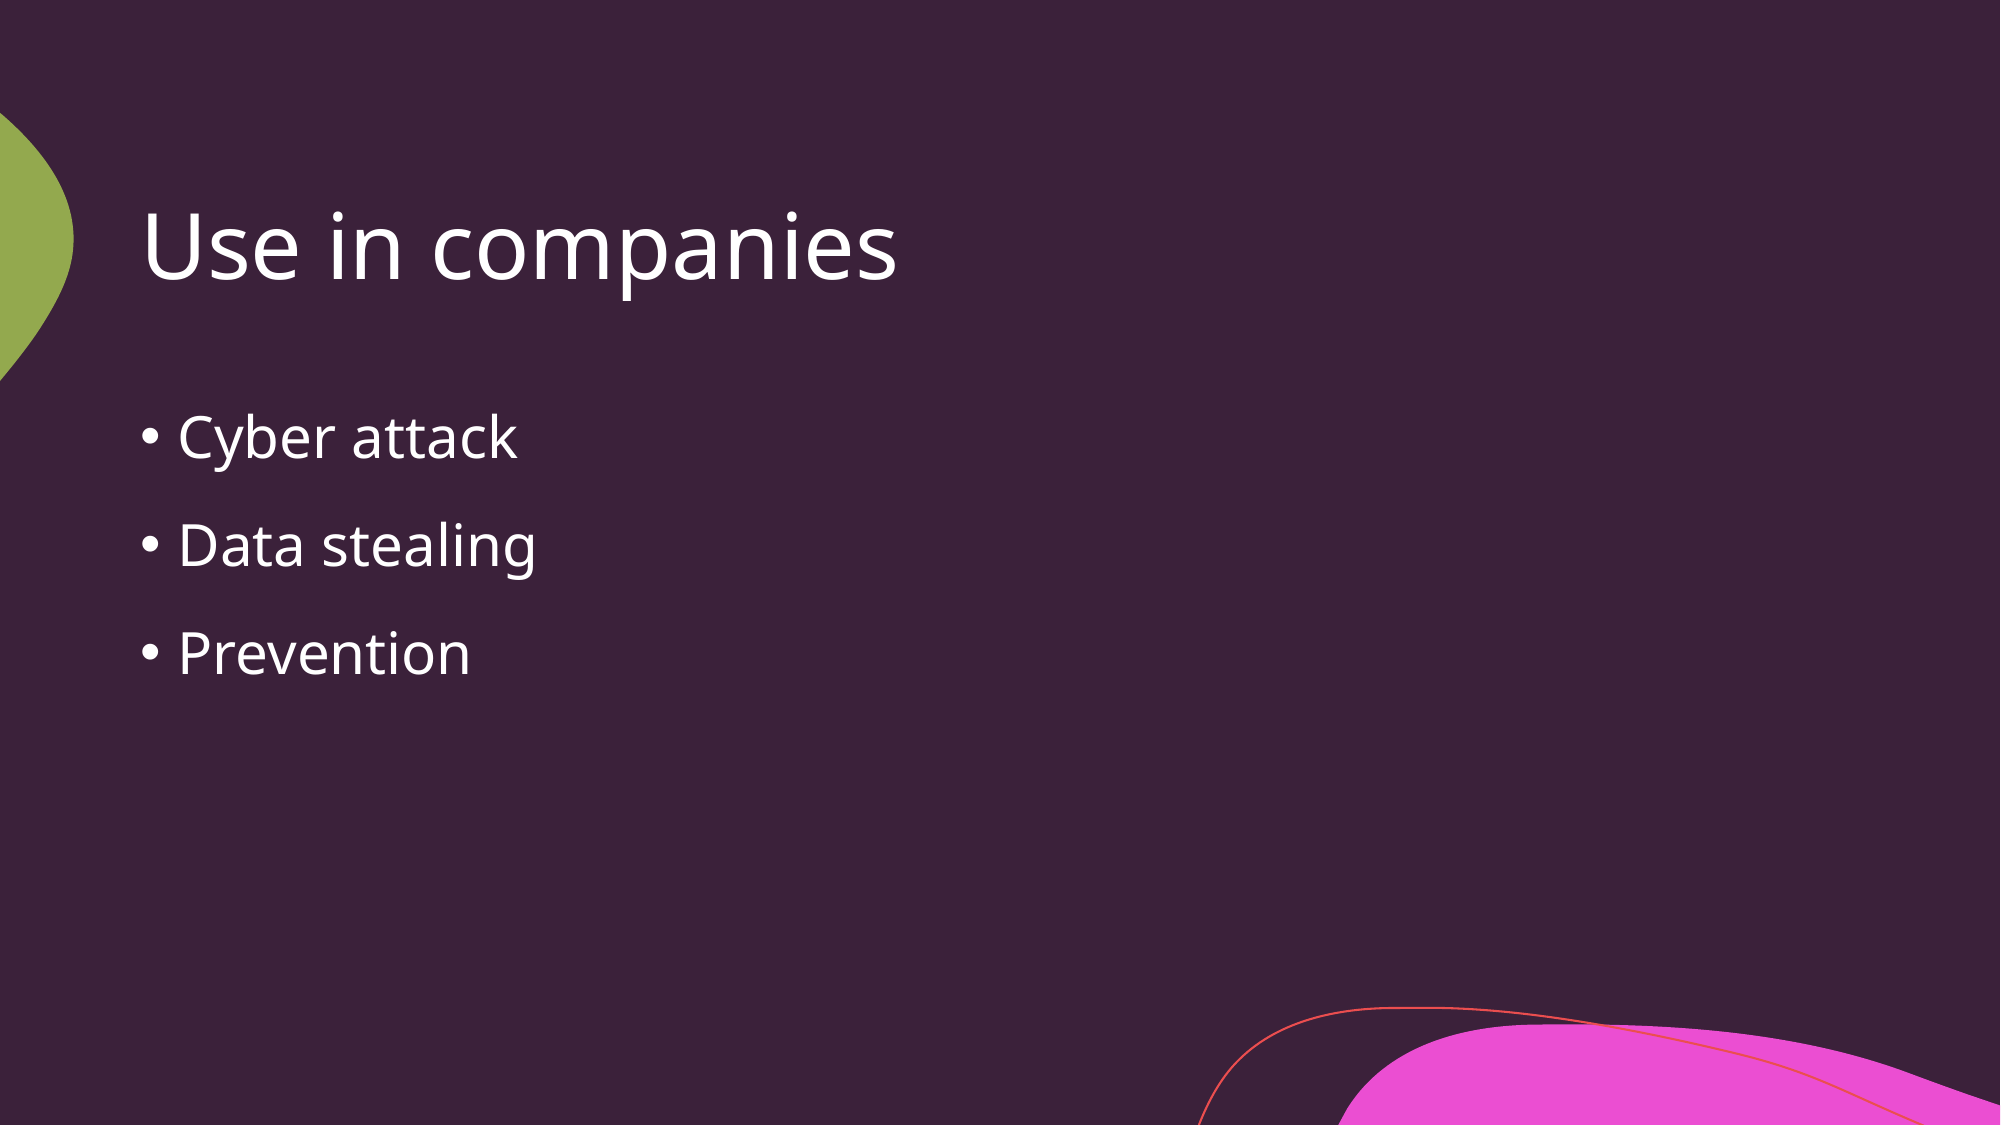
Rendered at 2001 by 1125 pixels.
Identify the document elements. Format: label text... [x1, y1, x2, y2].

title Use in companies [125, 125, 1876, 375]
list Cyber attack Data stealing Prevention [125, 375, 1876, 1002]
